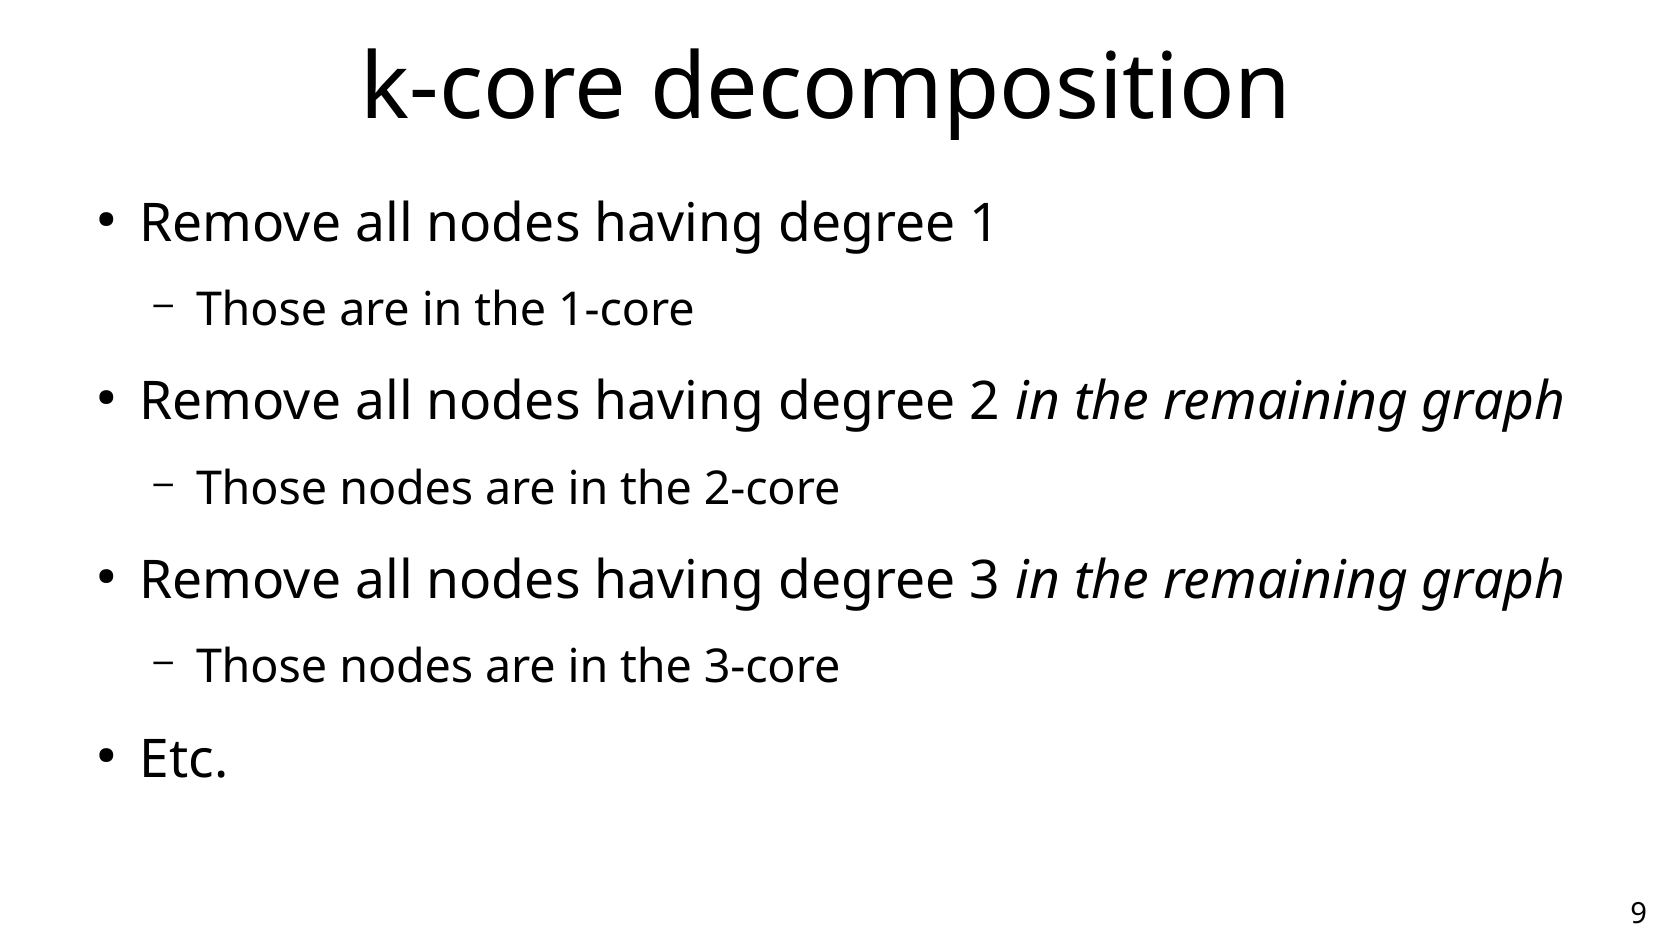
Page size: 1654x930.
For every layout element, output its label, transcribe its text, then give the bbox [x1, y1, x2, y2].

title k-core decomposition [82, 2, 1571, 166]
list Remove all nodes having degree 1 Those are in the 1-core Remove all nodes having degree 2 in the remaining graph Those nodes are in the 2-core Remove all nodes having degree 3 in the remaining graph Those nodes are in the 3-core Etc. [82, 183, 1571, 904]
